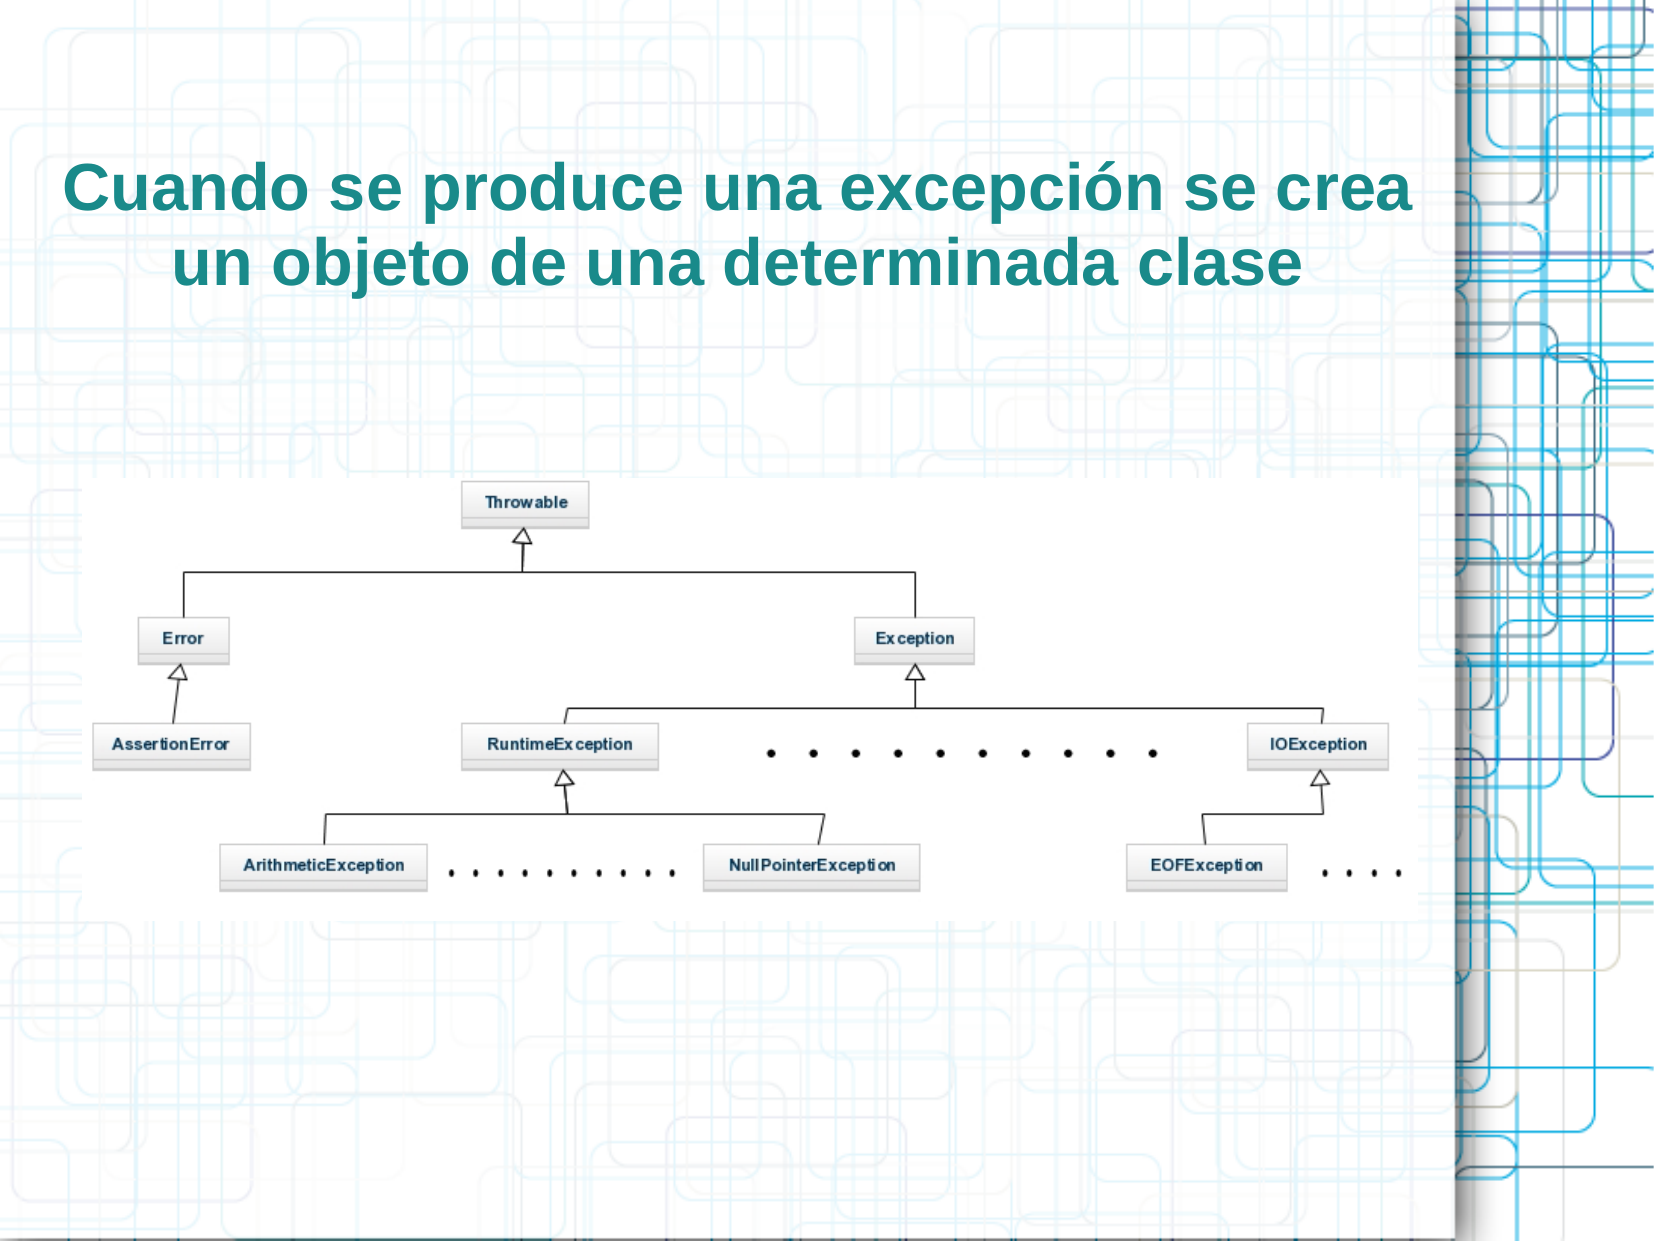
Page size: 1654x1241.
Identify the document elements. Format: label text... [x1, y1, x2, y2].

title Cuando se produce una excepción se crea un objeto de una determinada clase [59, 121, 1418, 329]
picture [0, 0, 1654, 1241]
